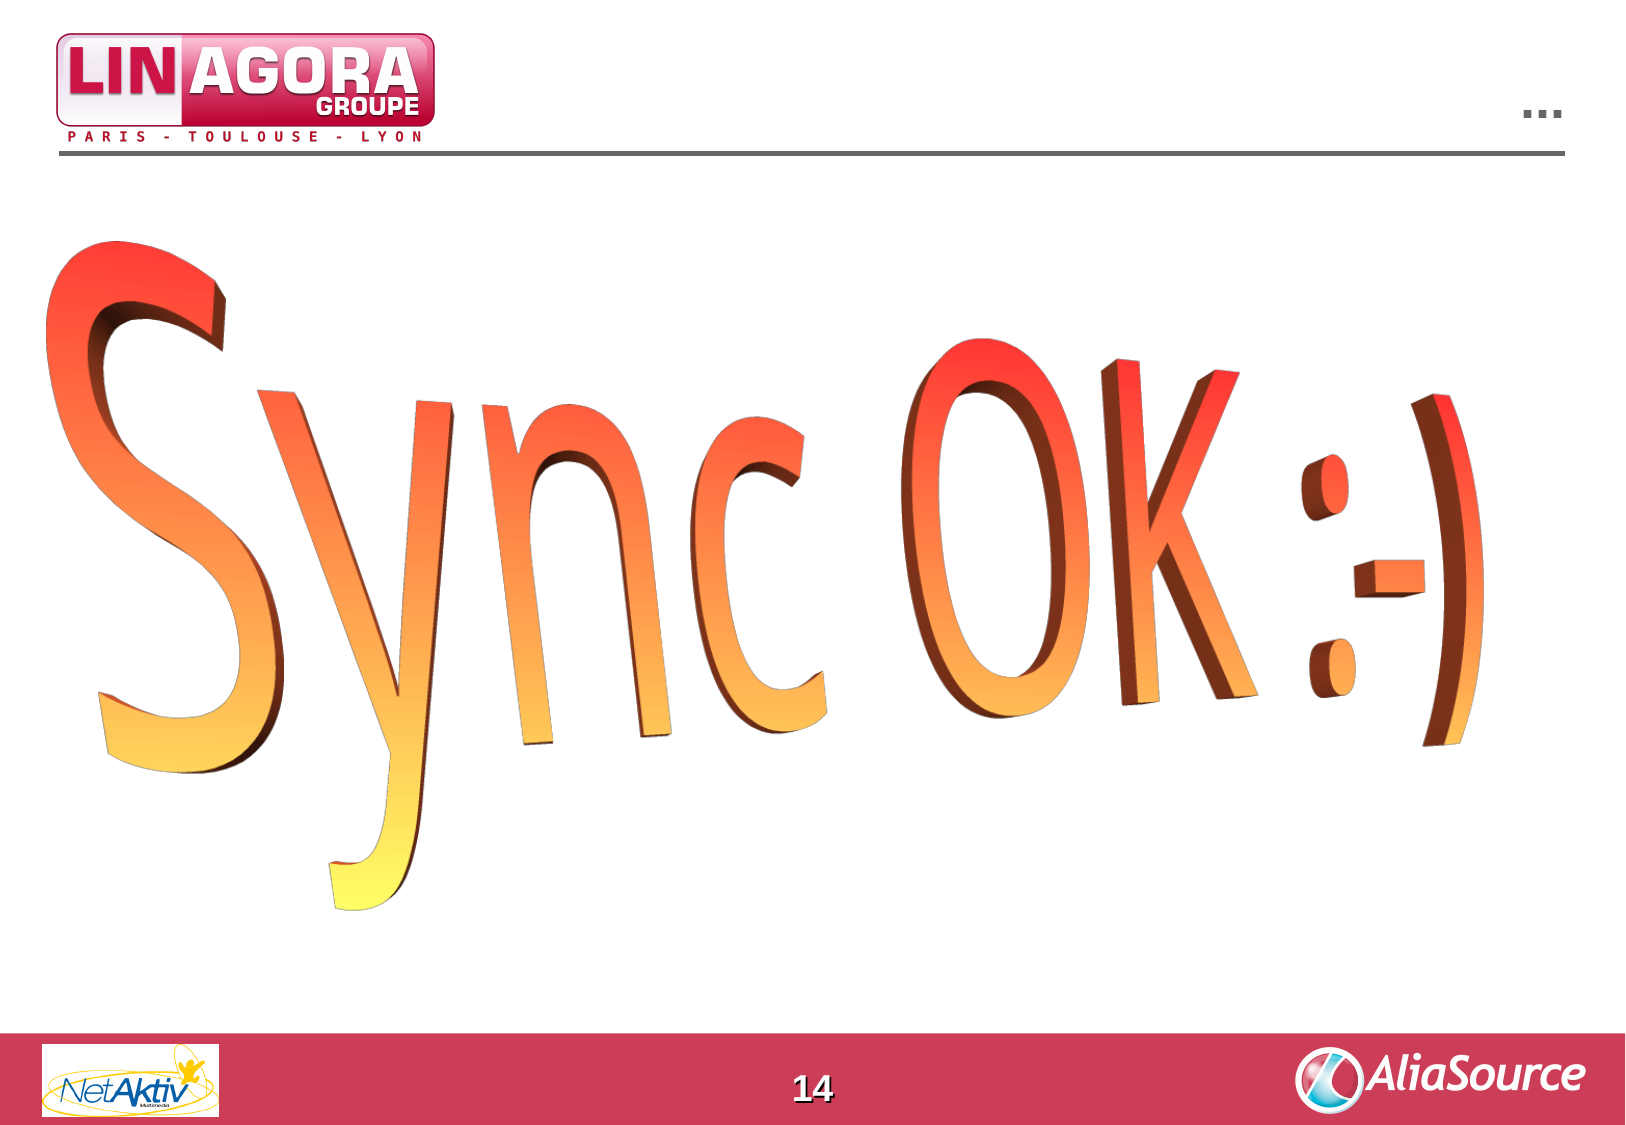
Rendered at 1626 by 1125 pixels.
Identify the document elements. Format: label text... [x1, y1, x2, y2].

picture [42, 1044, 219, 1117]
picture [1293, 1045, 1589, 1121]
picture [53, 31, 438, 143]
title ... [442, 66, 1565, 141]
